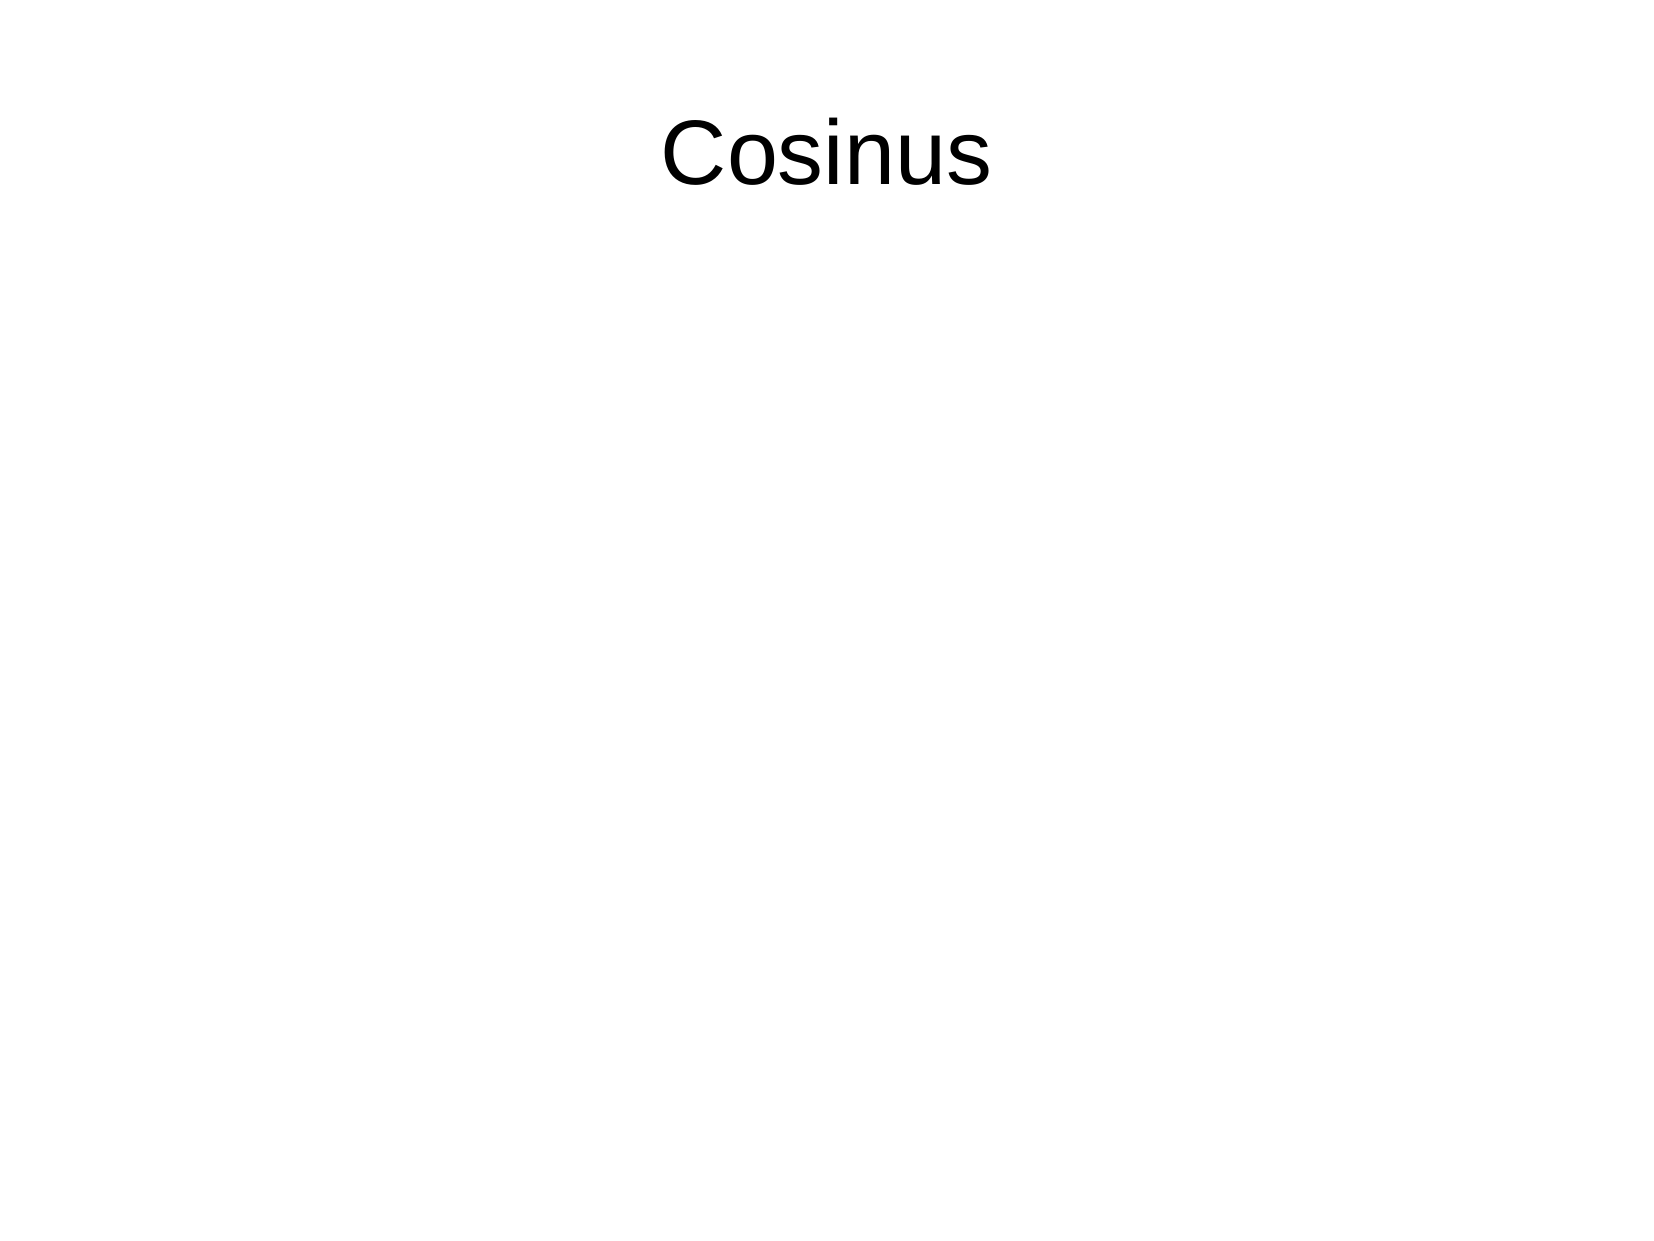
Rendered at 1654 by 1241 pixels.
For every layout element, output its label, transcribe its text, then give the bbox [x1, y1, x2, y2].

title Cosinus [82, 49, 1571, 257]
